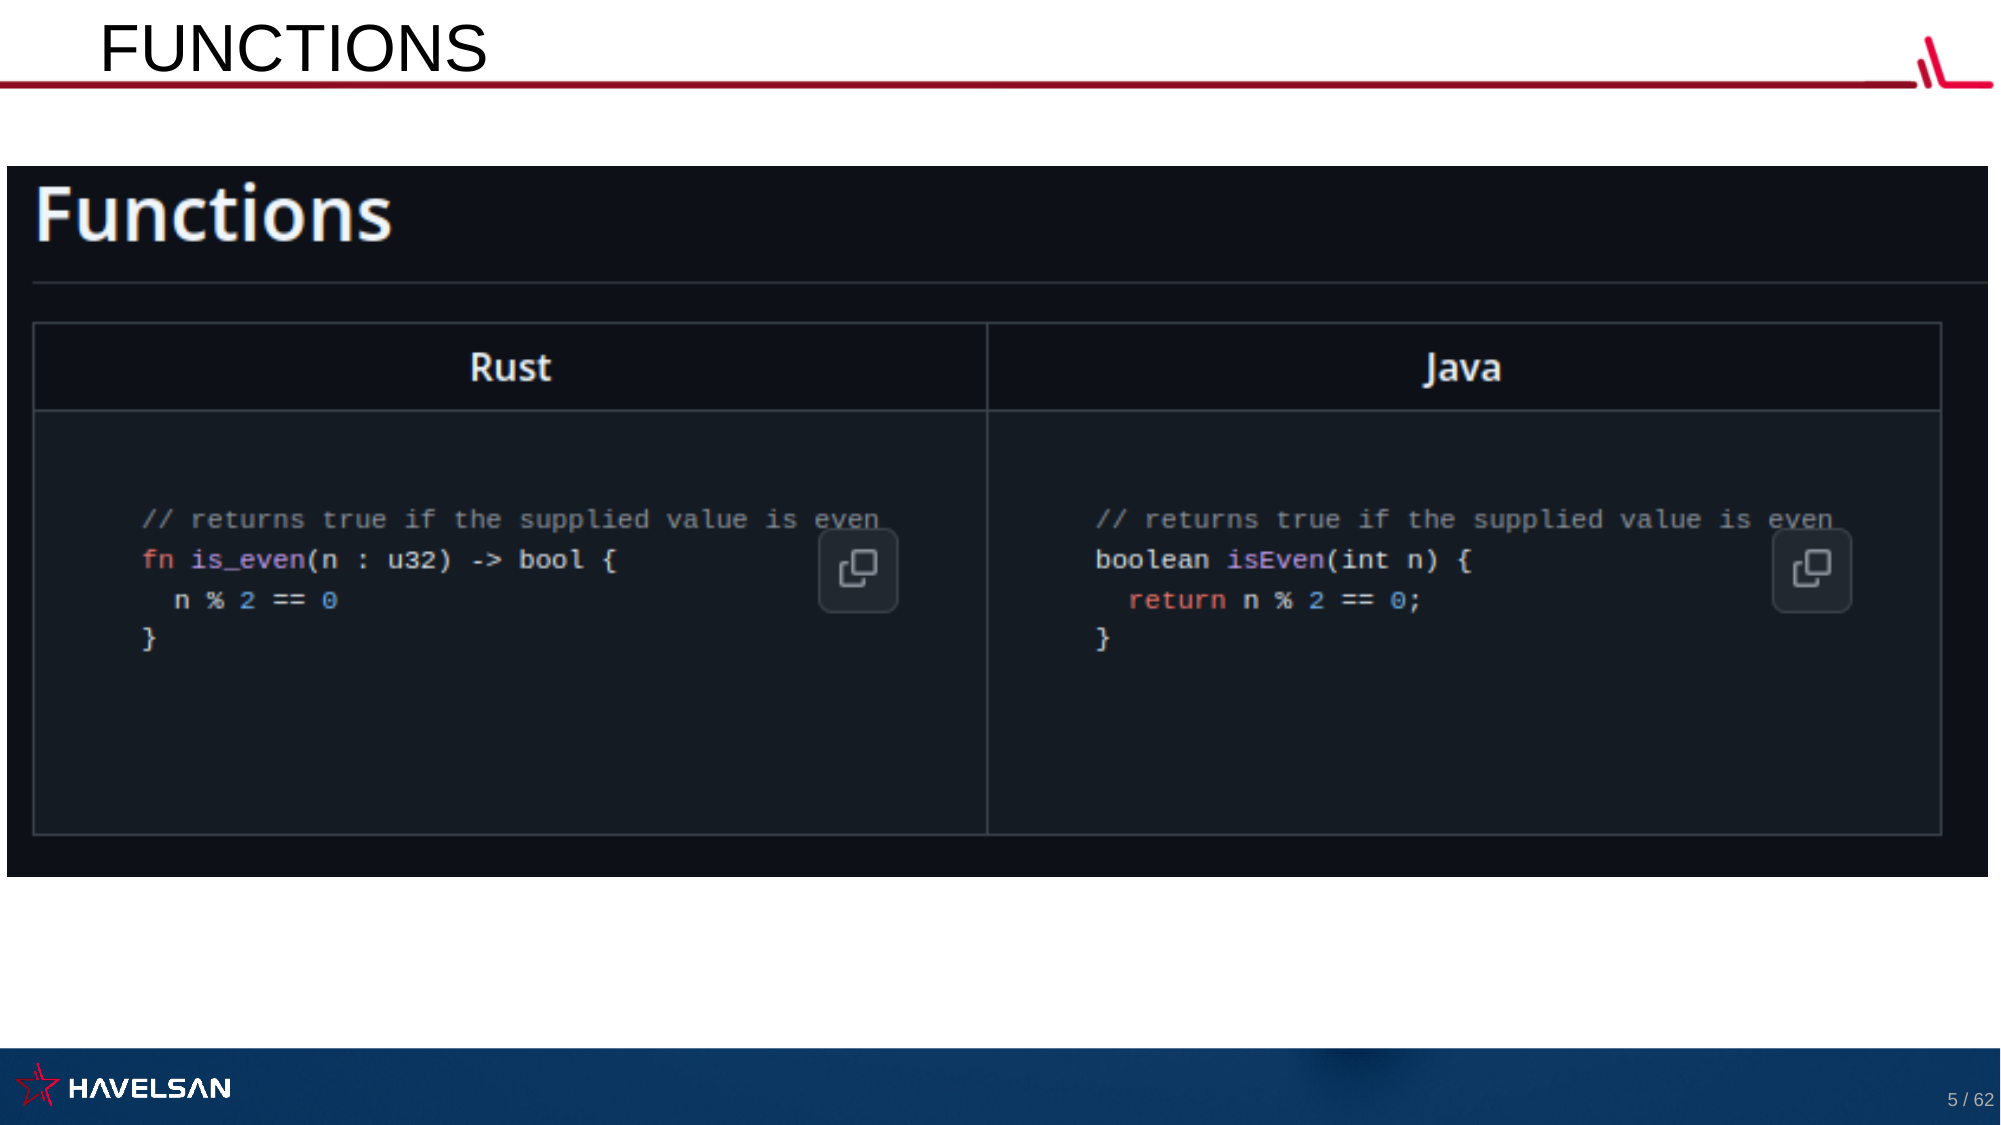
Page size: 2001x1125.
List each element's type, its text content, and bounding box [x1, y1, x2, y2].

picture [0, 0, 2001, 1125]
title FUNCTIONS [99, 44, 1686, 55]
